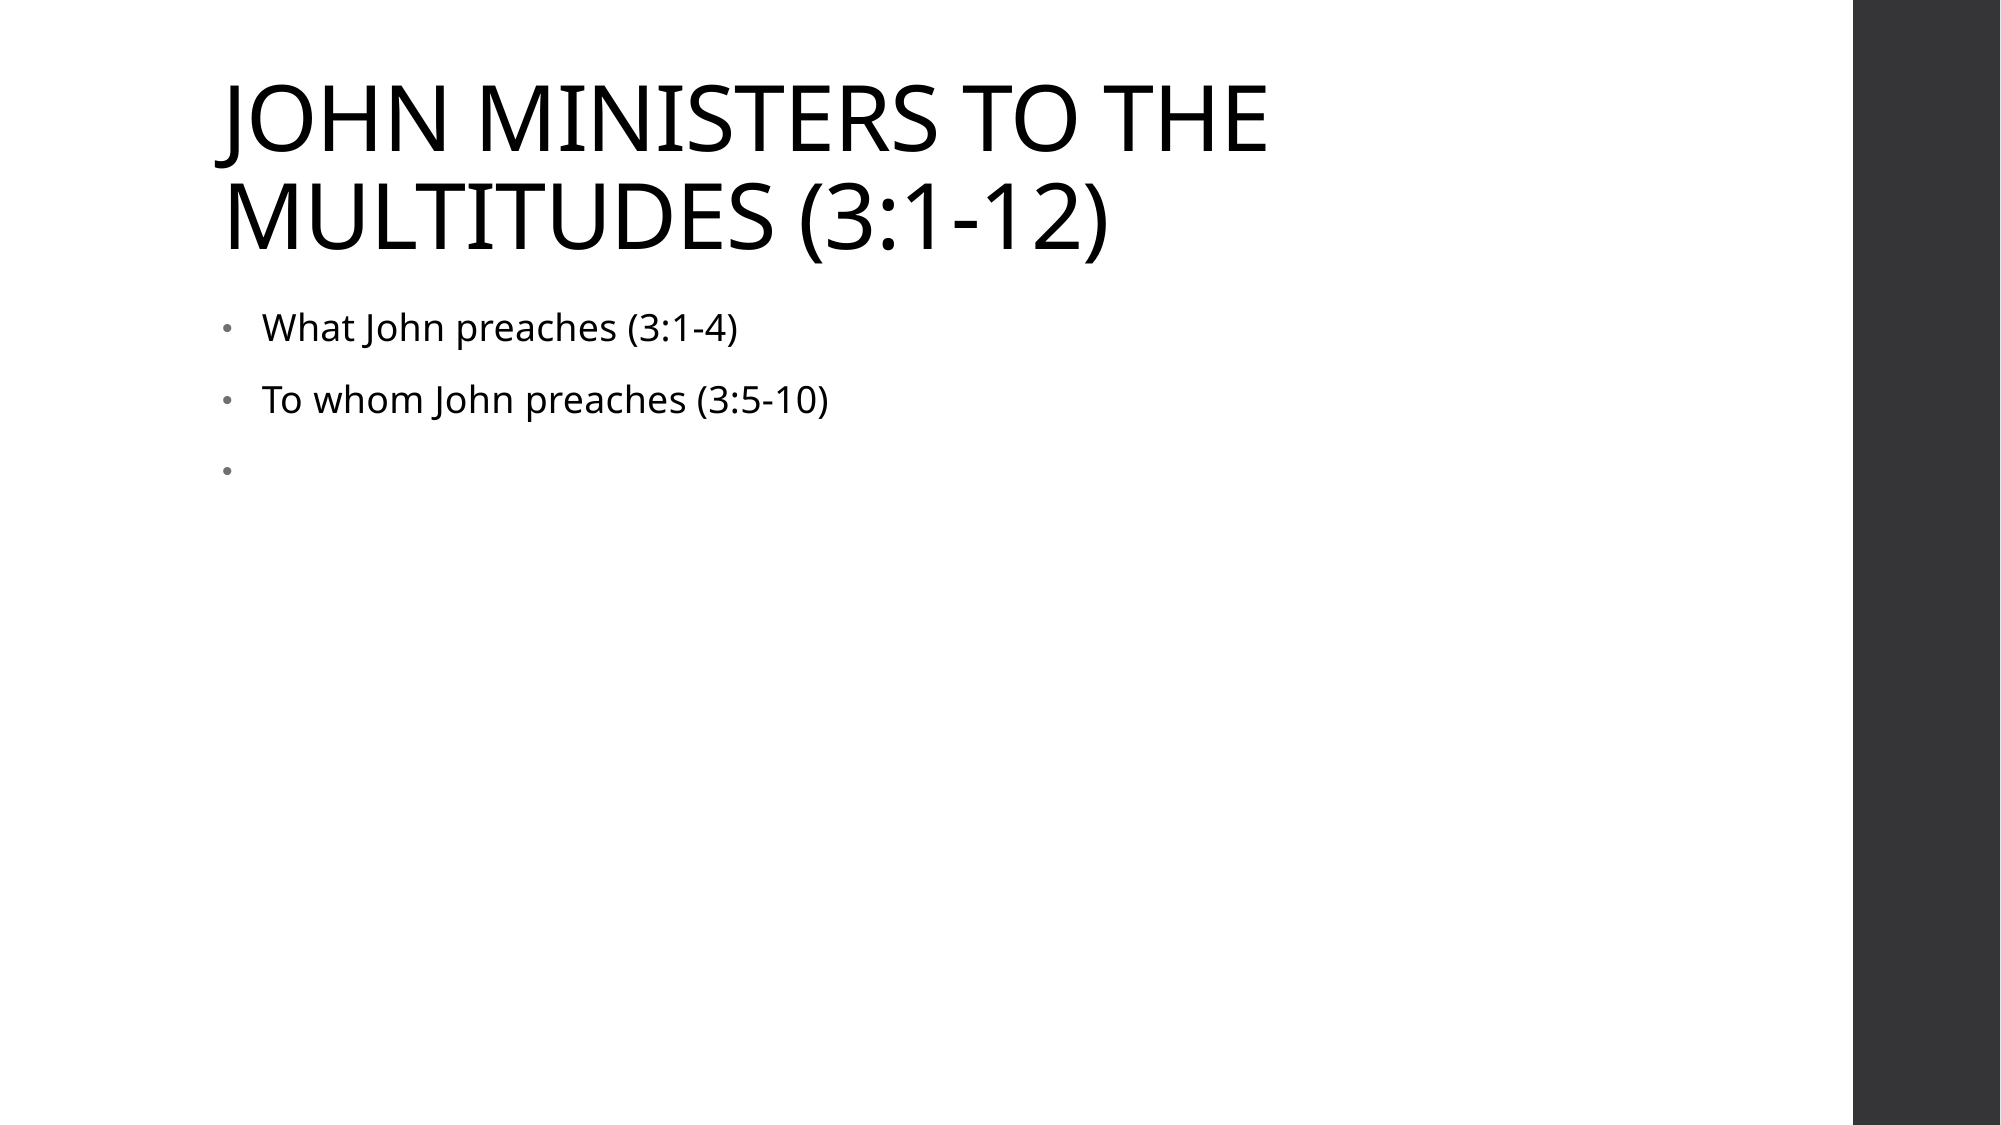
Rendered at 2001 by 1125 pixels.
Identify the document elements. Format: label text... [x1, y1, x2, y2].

list What John preaches (3:1-4) To whom John preaches (3:5-10) [206, 299, 1617, 1014]
title JOHN MINISTERS TO THE MULTITUDES (3:1-12) [206, 60, 1797, 278]
